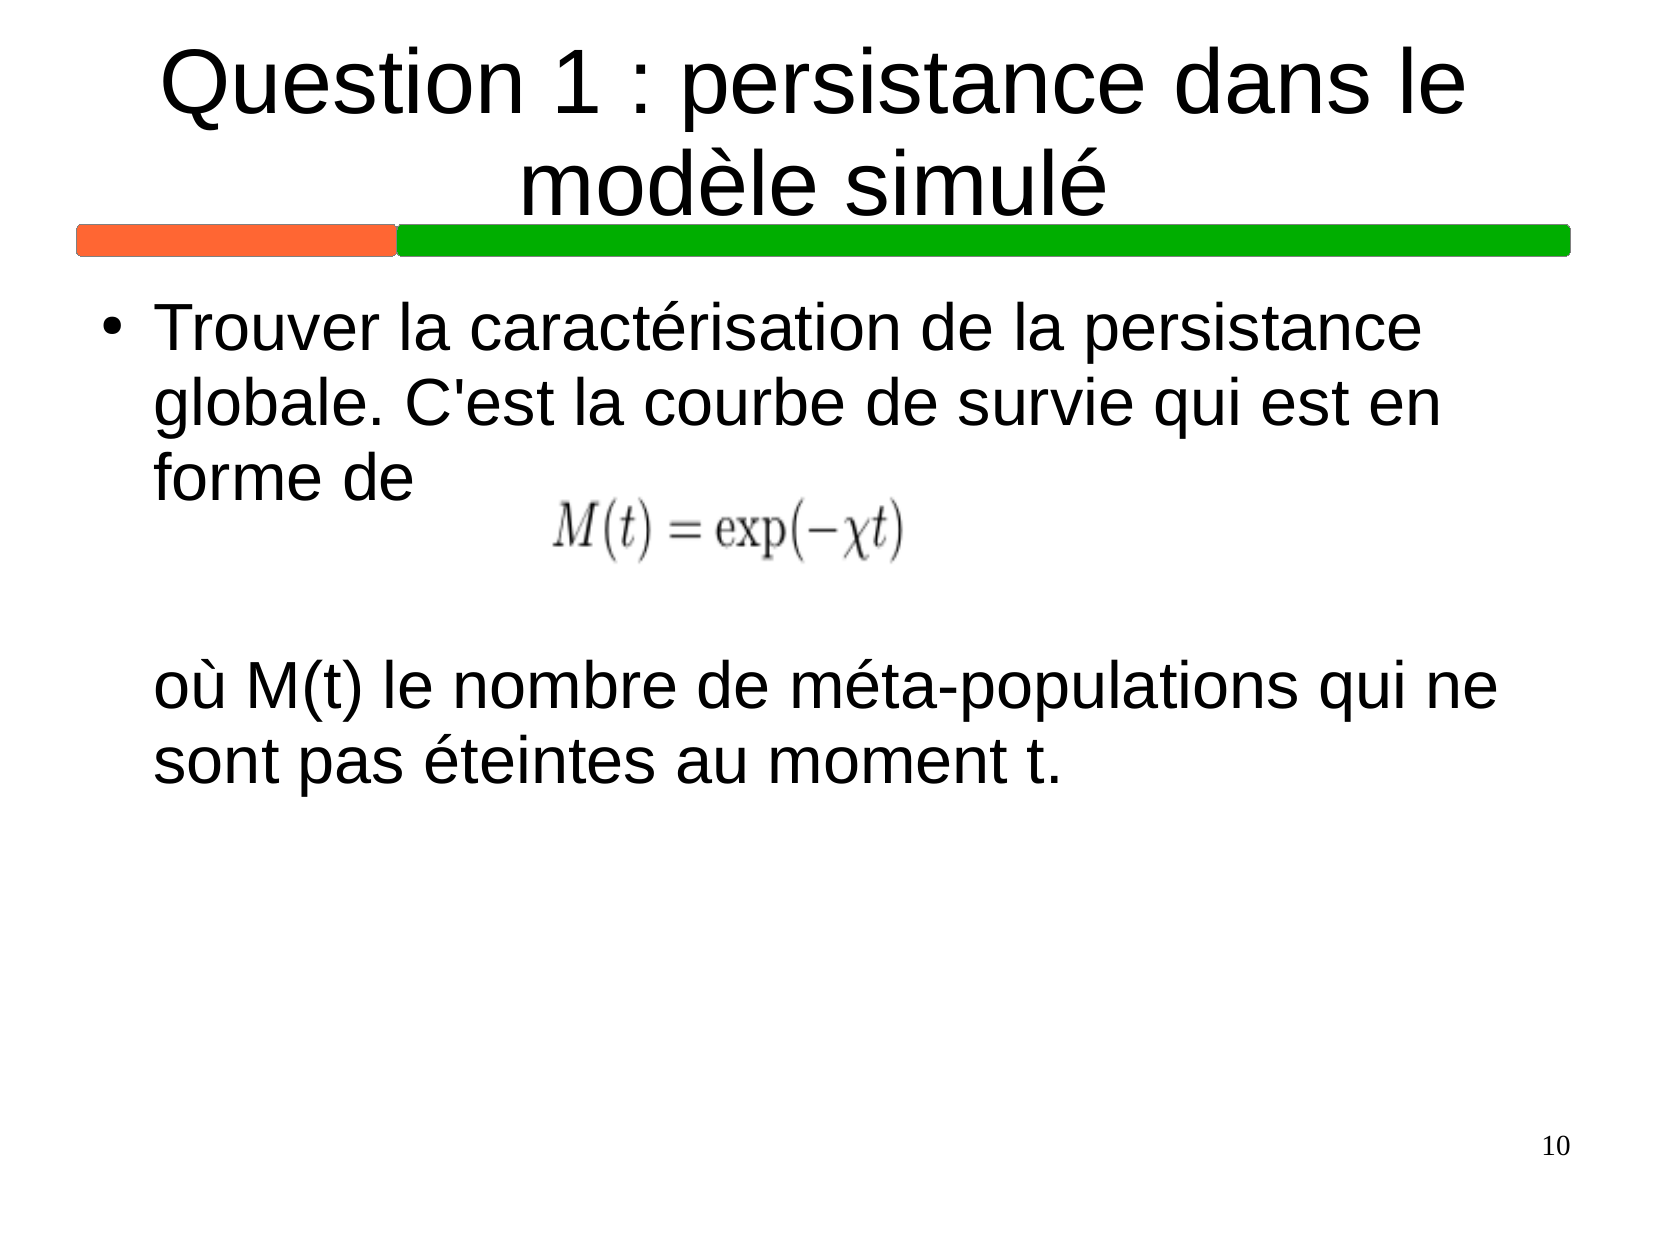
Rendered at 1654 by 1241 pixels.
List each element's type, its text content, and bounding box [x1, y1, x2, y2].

picture [543, 484, 926, 590]
text_box [76, 224, 1571, 257]
title Question 1 : persistance dans le modèle simulé [70, 29, 1559, 237]
list Trouver la caractérisation de la persistance globale. C'est la courbe de survie qui est en forme de où M(t) le nombre de méta-populations qui ne sont pas éteintes au moment t. [82, 290, 1538, 1010]
